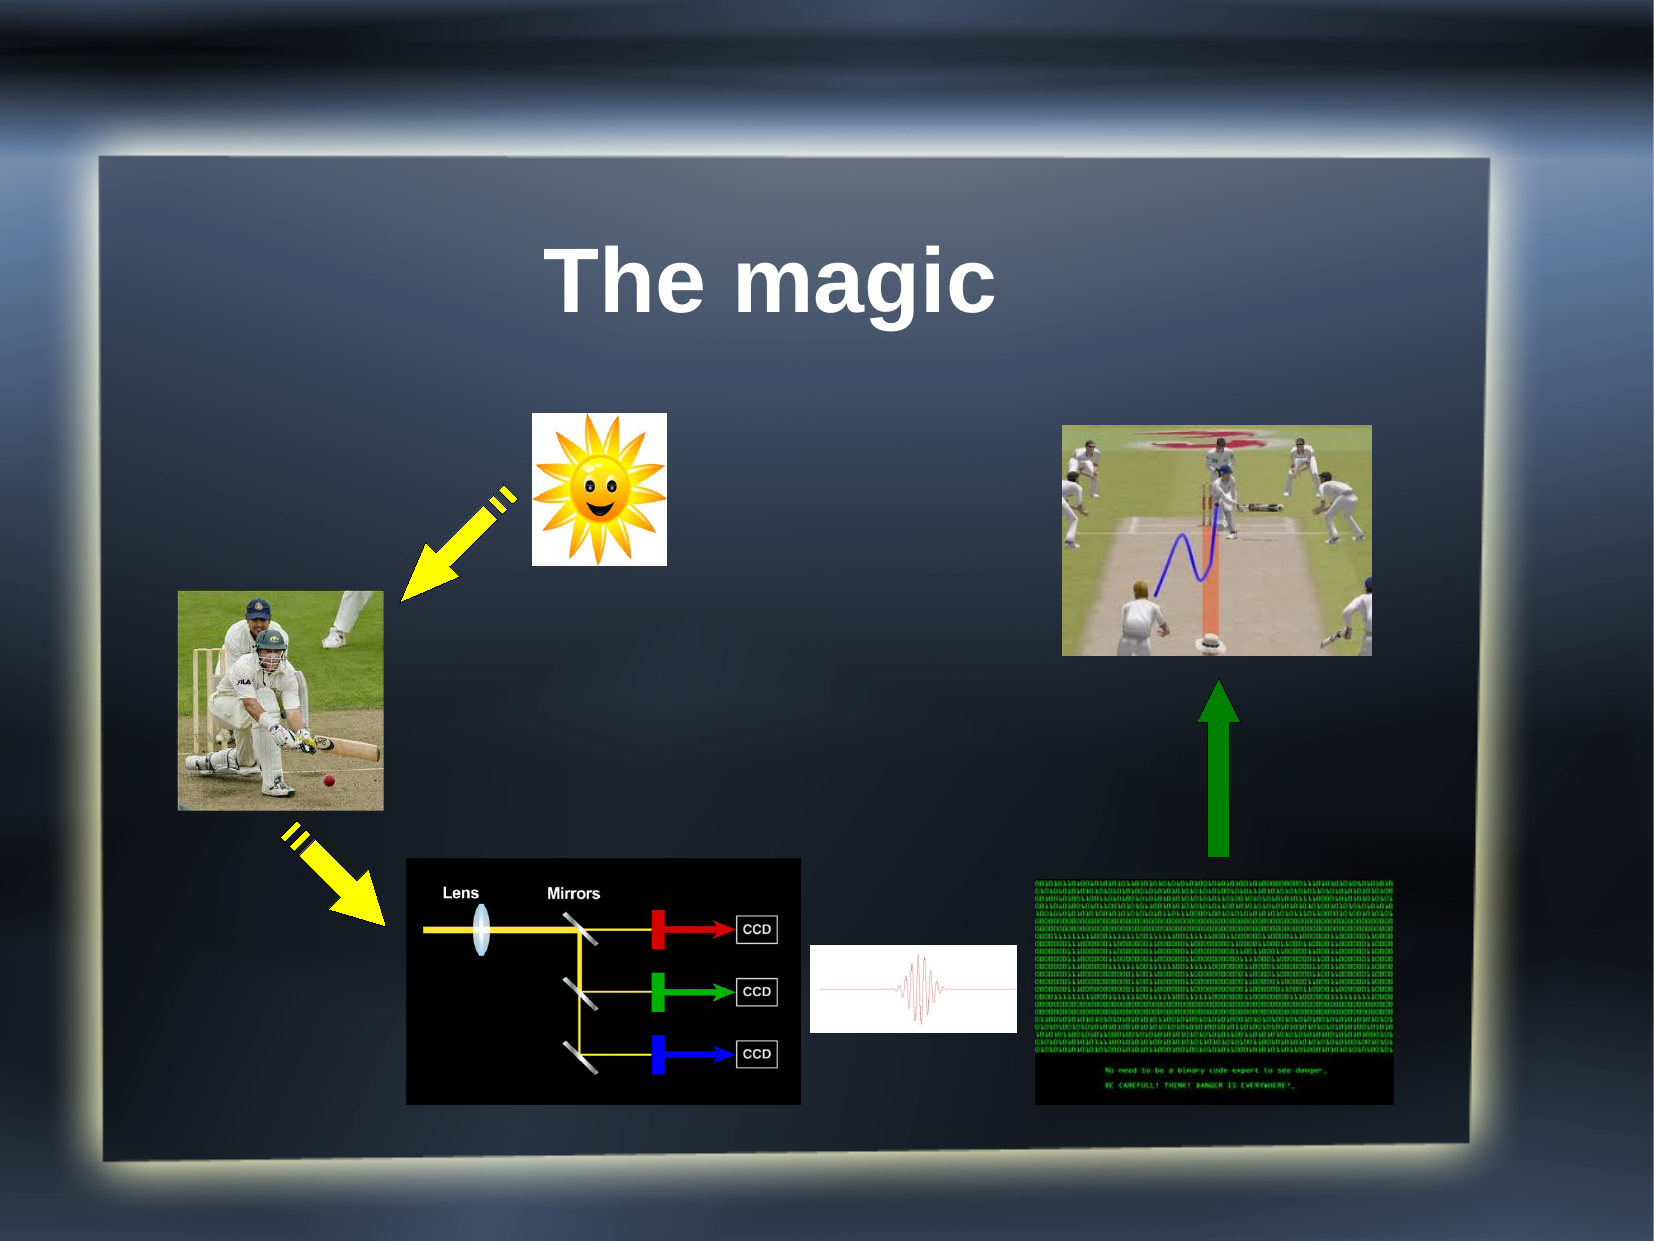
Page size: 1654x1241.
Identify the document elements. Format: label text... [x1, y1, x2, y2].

text_box [488, 494, 508, 515]
text_box [280, 820, 302, 842]
text_box [399, 505, 498, 603]
text_box [298, 838, 387, 927]
title The magic [124, 177, 1418, 384]
text_box [1196, 678, 1242, 858]
picture [0, 0, 1654, 1241]
text_box [289, 829, 311, 852]
text_box [498, 484, 518, 504]
